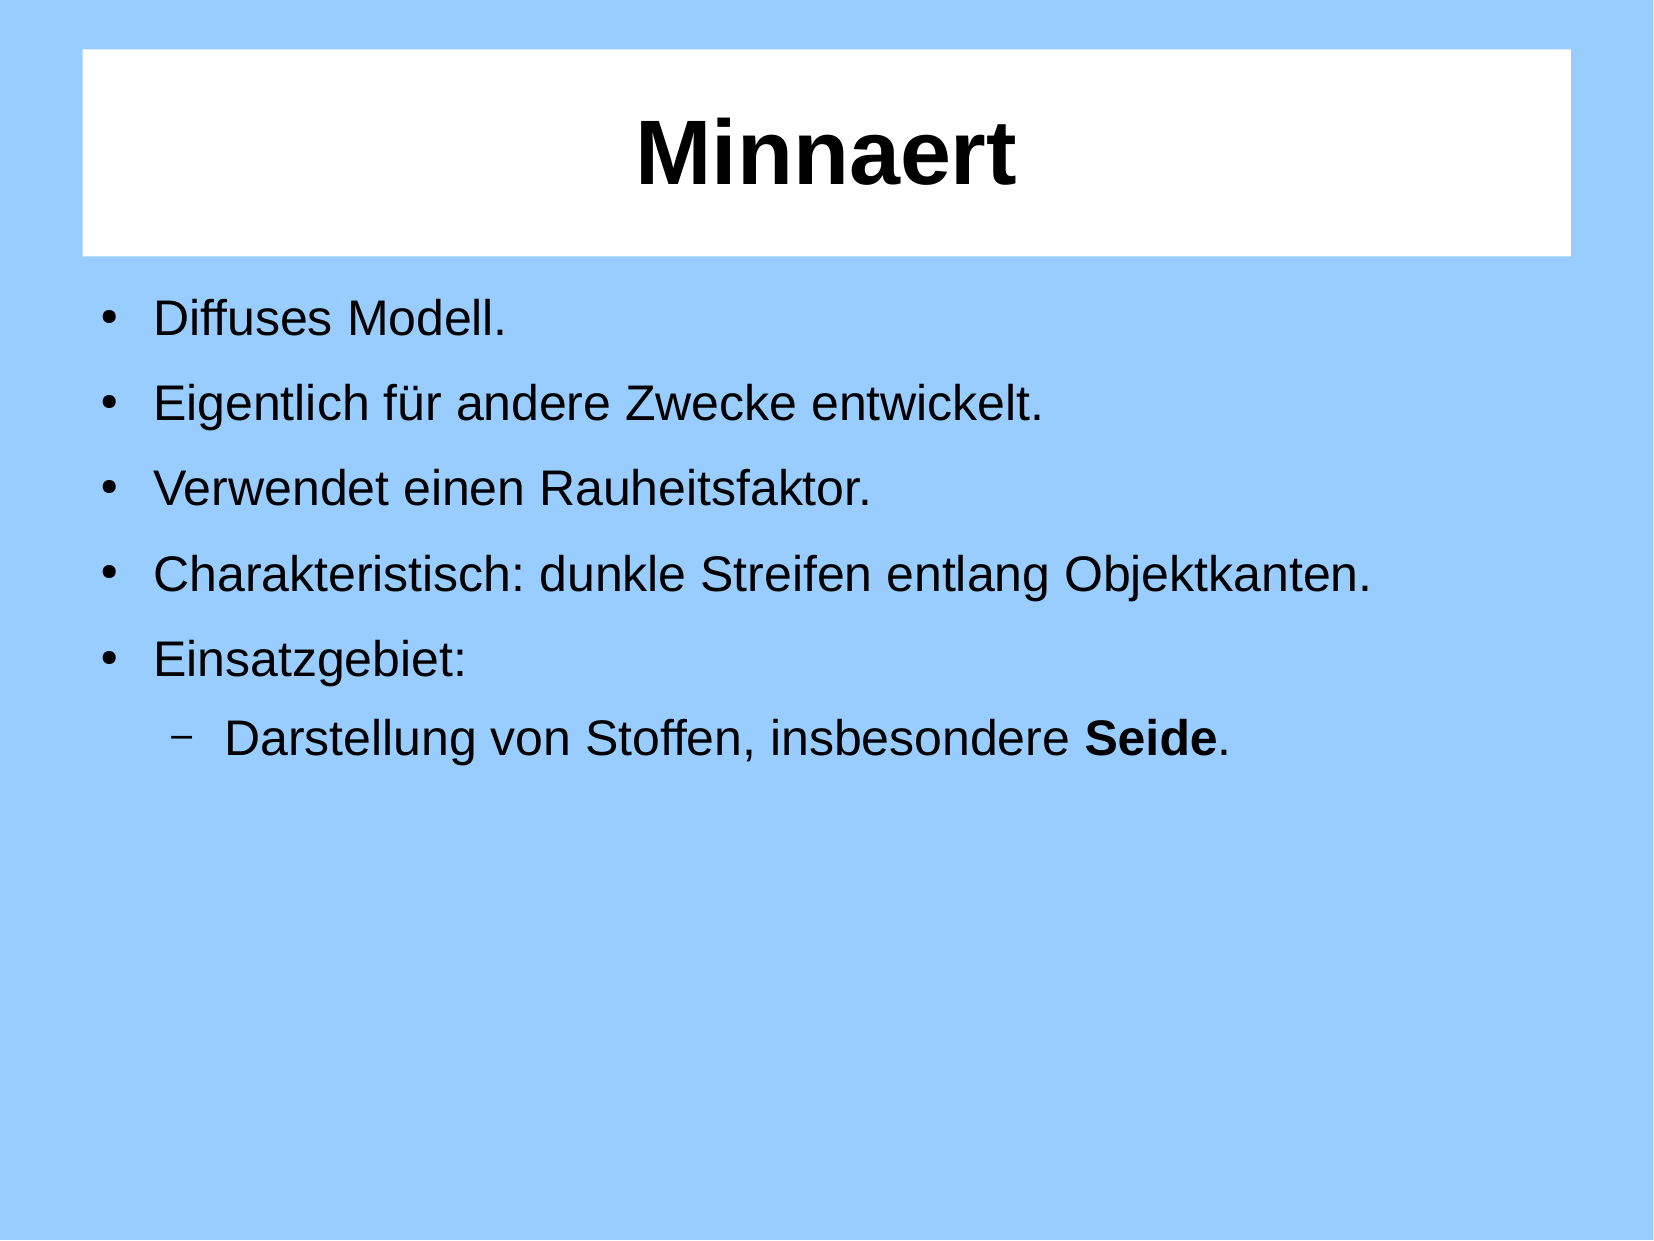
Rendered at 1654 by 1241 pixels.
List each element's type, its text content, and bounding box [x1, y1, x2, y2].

list Diffuses Modell. Eigentlich für andere Zwecke entwickelt. Verwendet einen Rauheitsfaktor. Charakteristisch: dunkle Streifen entlang Objektkanten. Einsatzgebiet: Darstellung von Stoffen, insbesondere Seide. [82, 290, 1571, 1170]
title Minnaert [82, 49, 1571, 257]
